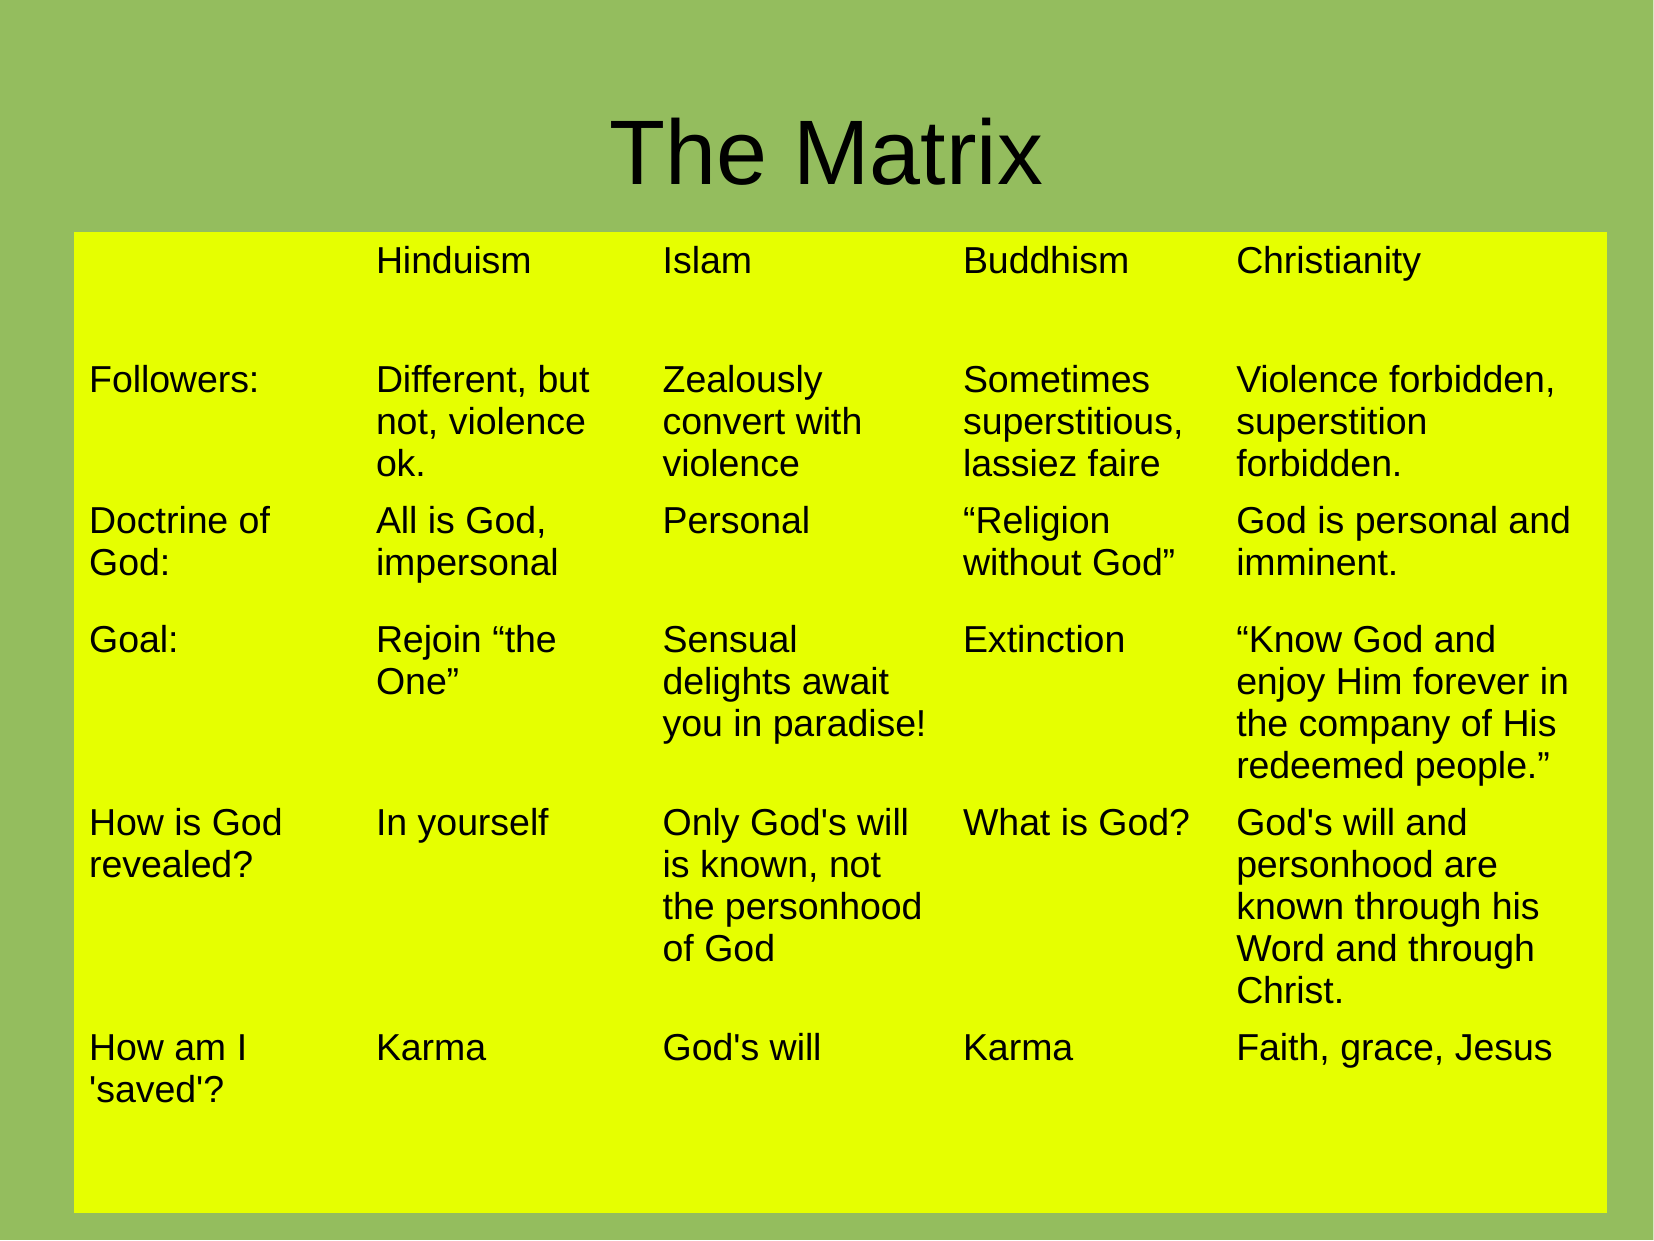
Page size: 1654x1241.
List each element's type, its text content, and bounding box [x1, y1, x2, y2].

table_header Buddhism [948, 232, 1222, 350]
table_cell God's will [648, 1019, 948, 1213]
table_cell In yourself [361, 794, 648, 1019]
table_cell Different, but not, violence ok. [361, 350, 648, 492]
table_cell How is God revealed? [74, 794, 361, 1019]
table_cell Followers: [74, 350, 361, 492]
table_cell How am I 'saved'? [74, 1019, 361, 1213]
table_cell Violence forbidden, superstition forbidden. [1222, 350, 1607, 492]
table_cell Extinction [948, 610, 1222, 794]
table_cell Doctrine of God: [74, 492, 361, 610]
table_cell “Religion without God” [948, 492, 1222, 610]
table_cell What is God? [948, 794, 1222, 1019]
table_cell Faith, grace, Jesus [1222, 1019, 1607, 1213]
table_cell God is personal and imminent. [1222, 492, 1607, 610]
table_cell All is God, impersonal [361, 492, 648, 610]
table_cell God's will and personhood are known through his Word and through Christ. [1222, 794, 1607, 1019]
table_cell Sensual delights await you in paradise! [648, 610, 948, 794]
table_cell Personal [648, 492, 948, 610]
table_cell Only God's will is known, not the personhood of God [648, 794, 948, 1019]
table_cell Zealously convert with violence [648, 350, 948, 492]
table_cell Karma [948, 1019, 1222, 1213]
table_header [74, 232, 361, 350]
table_cell Goal: [74, 610, 361, 794]
table_cell “Know God and enjoy Him forever in the company of His redeemed people.” [1222, 610, 1607, 794]
title The Matrix [82, 56, 1571, 232]
table_cell Sometimes superstitious, lassiez faire [948, 350, 1222, 492]
table_header Hinduism [361, 232, 648, 350]
table_header Christianity [1222, 232, 1607, 350]
table_cell Rejoin “the One” [361, 610, 648, 794]
table_header Islam [648, 232, 948, 350]
table_cell Karma [361, 1019, 648, 1213]
